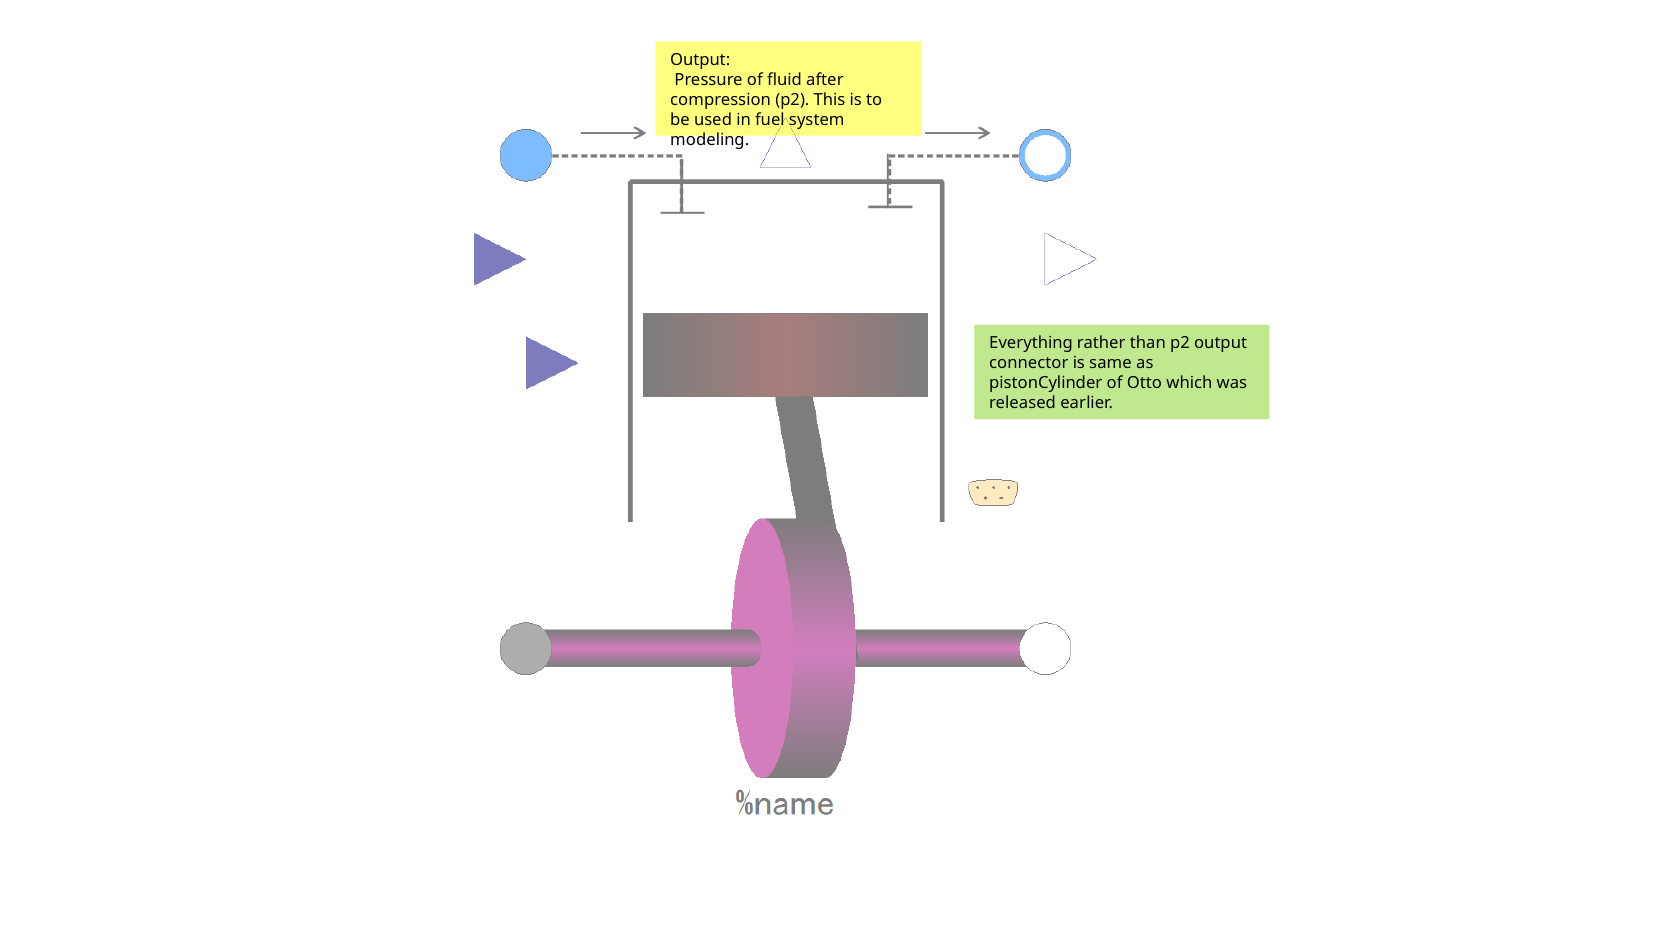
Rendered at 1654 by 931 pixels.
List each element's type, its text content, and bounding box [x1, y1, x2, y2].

picture [460, 102, 1111, 833]
text_box Everything rather than p2 output connector is same as pistonCylinder of Otto which was released earlier. [974, 324, 1270, 420]
text_box Output: Pressure of fluid after compression (p2). This is to be used in fuel system modeling. [655, 41, 922, 136]
